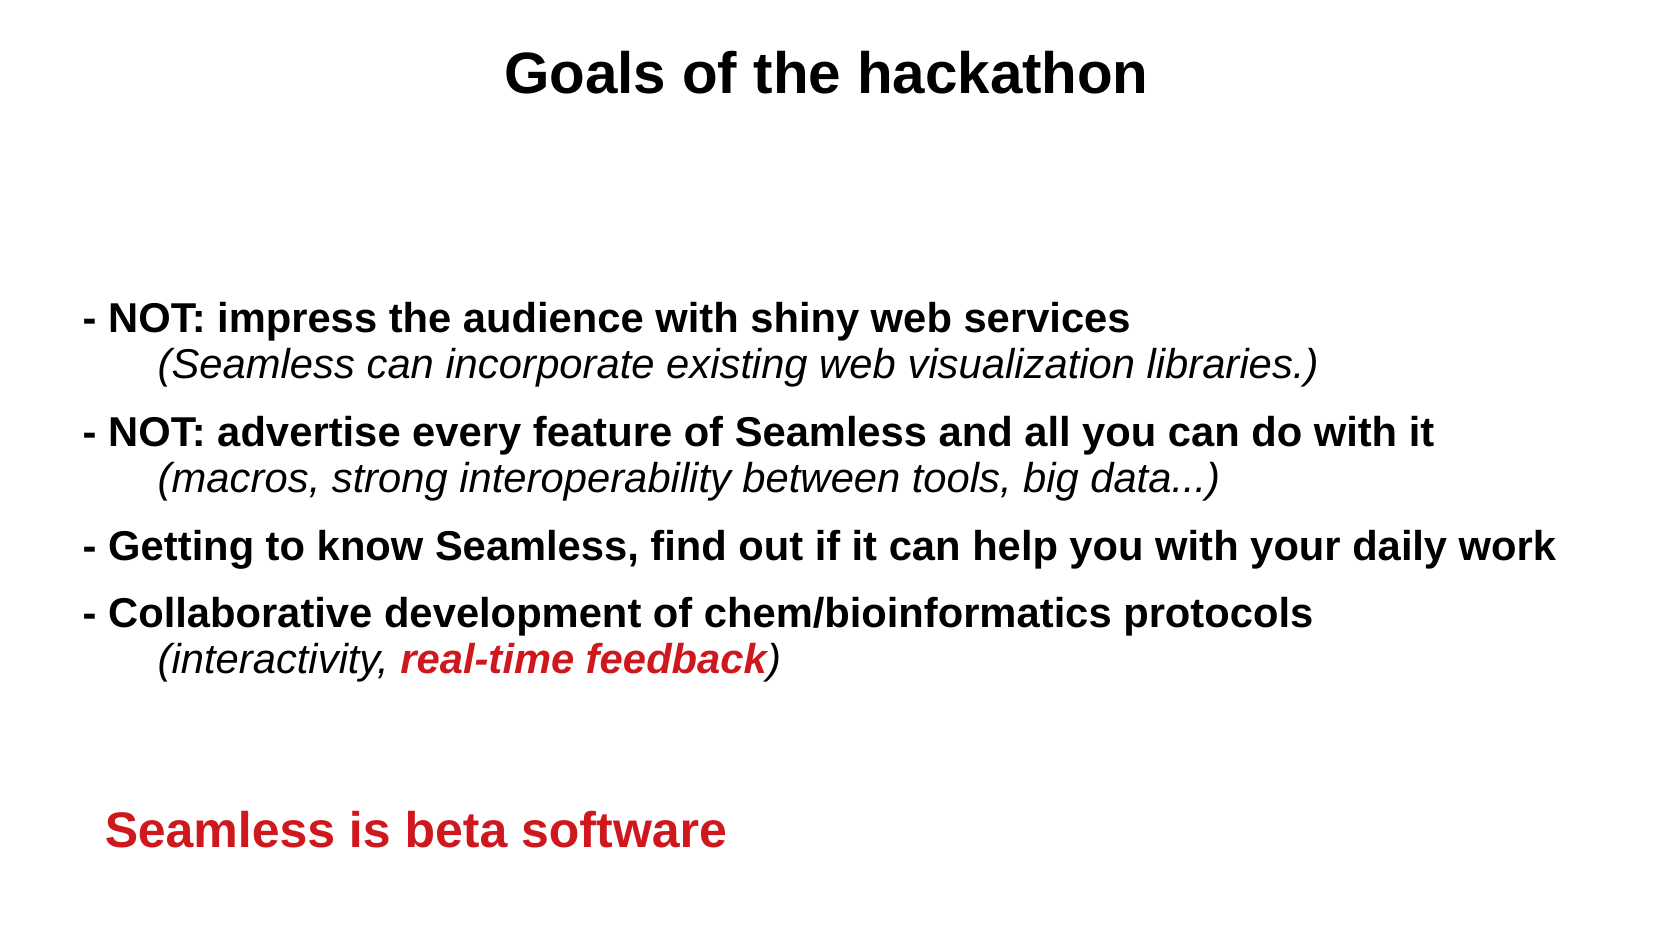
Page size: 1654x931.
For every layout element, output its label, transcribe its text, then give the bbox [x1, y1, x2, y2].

title Goals of the hackathon [82, 0, 1571, 130]
subtitle - NOT: impress the audience with shiny web services (Seamless can incorporate existing web visualization libraries.) - NOT: advertise every feature of Seamless and all you can do with it (macros, strong interoperability between tools, big data...) - Getting to know Seamless, find out if it can help you with your daily work - Collaborative development of chem/bioinformatics protocols (interactivity, real-time feedback) [82, 130, 1571, 914]
text_box Seamless is beta software [90, 795, 1261, 866]
